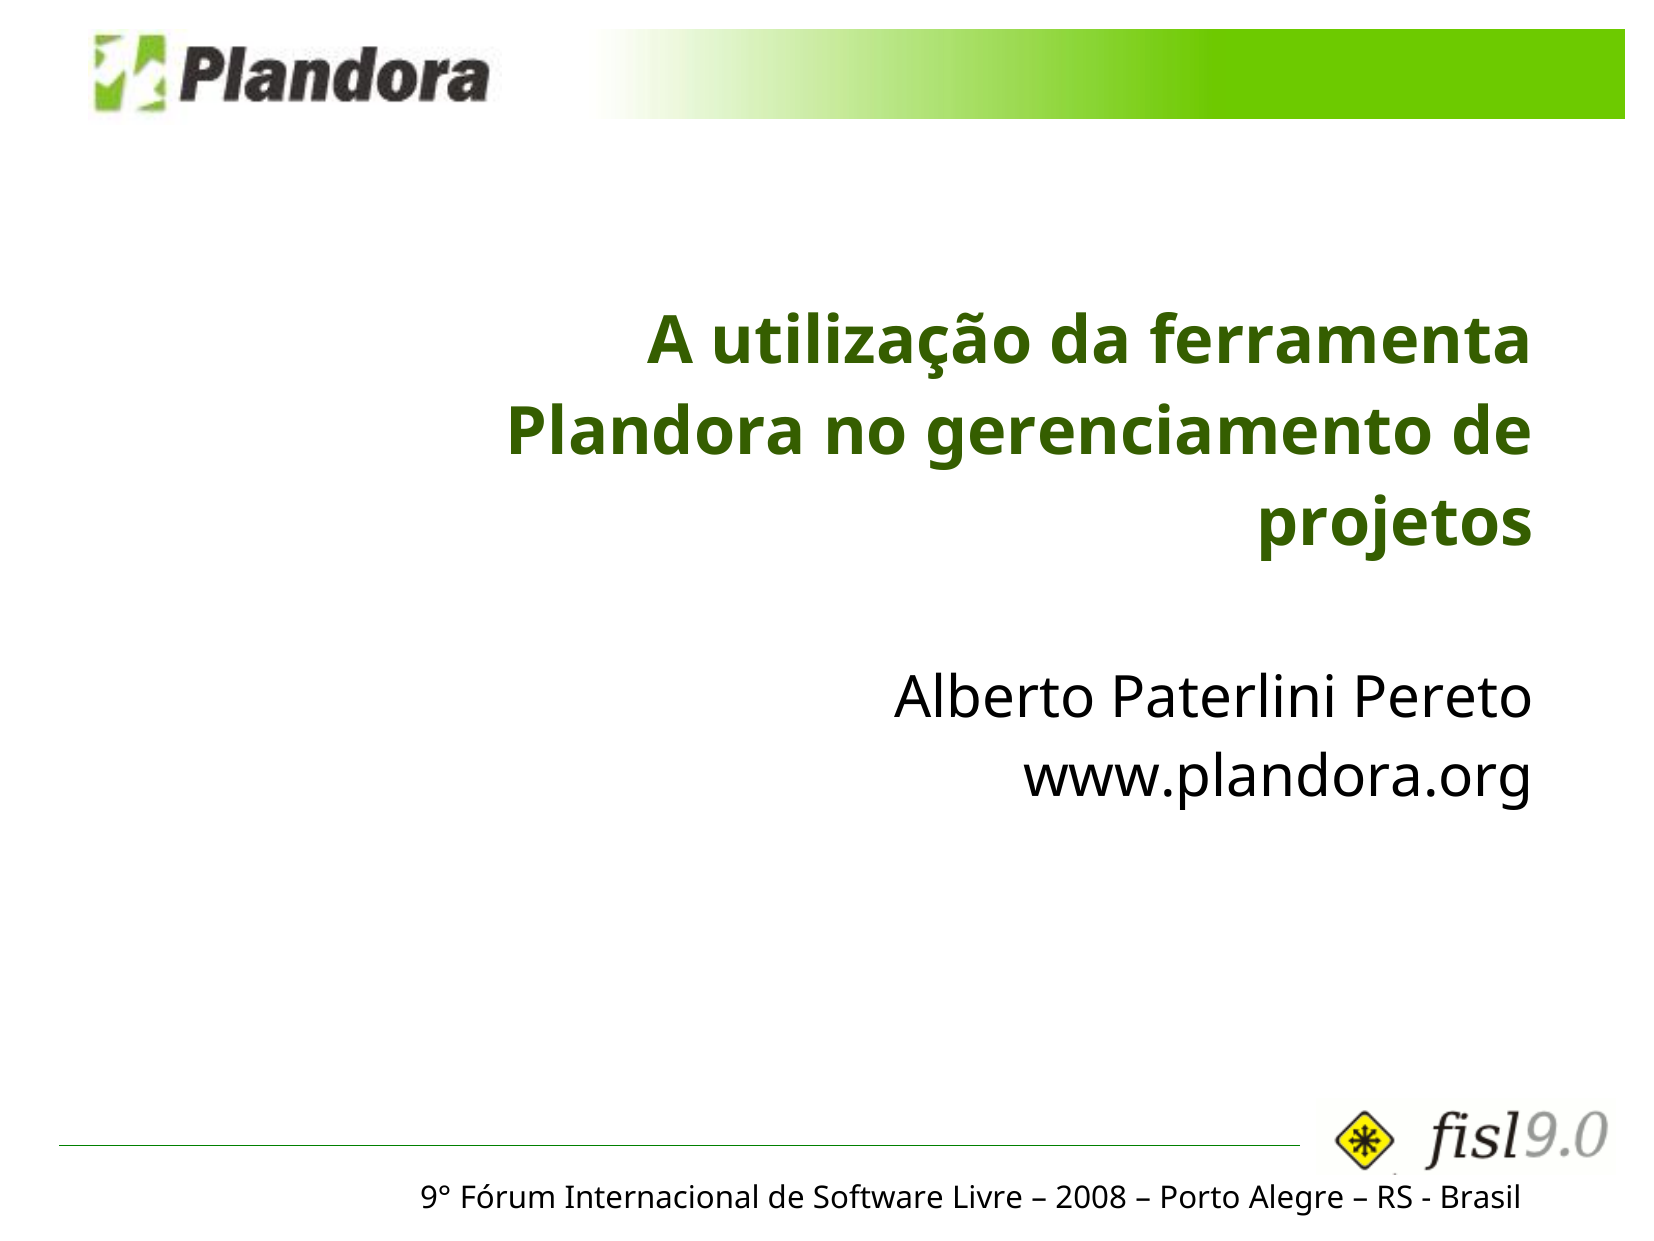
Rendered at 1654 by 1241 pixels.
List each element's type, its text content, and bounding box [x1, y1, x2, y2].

picture [88, 29, 1625, 125]
subtitle A utilização da ferramenta Plandora no gerenciamento de projetos Alberto Paterlini Pereto www.plandora.org [399, 264, 1534, 843]
picture [1316, 1098, 1616, 1175]
